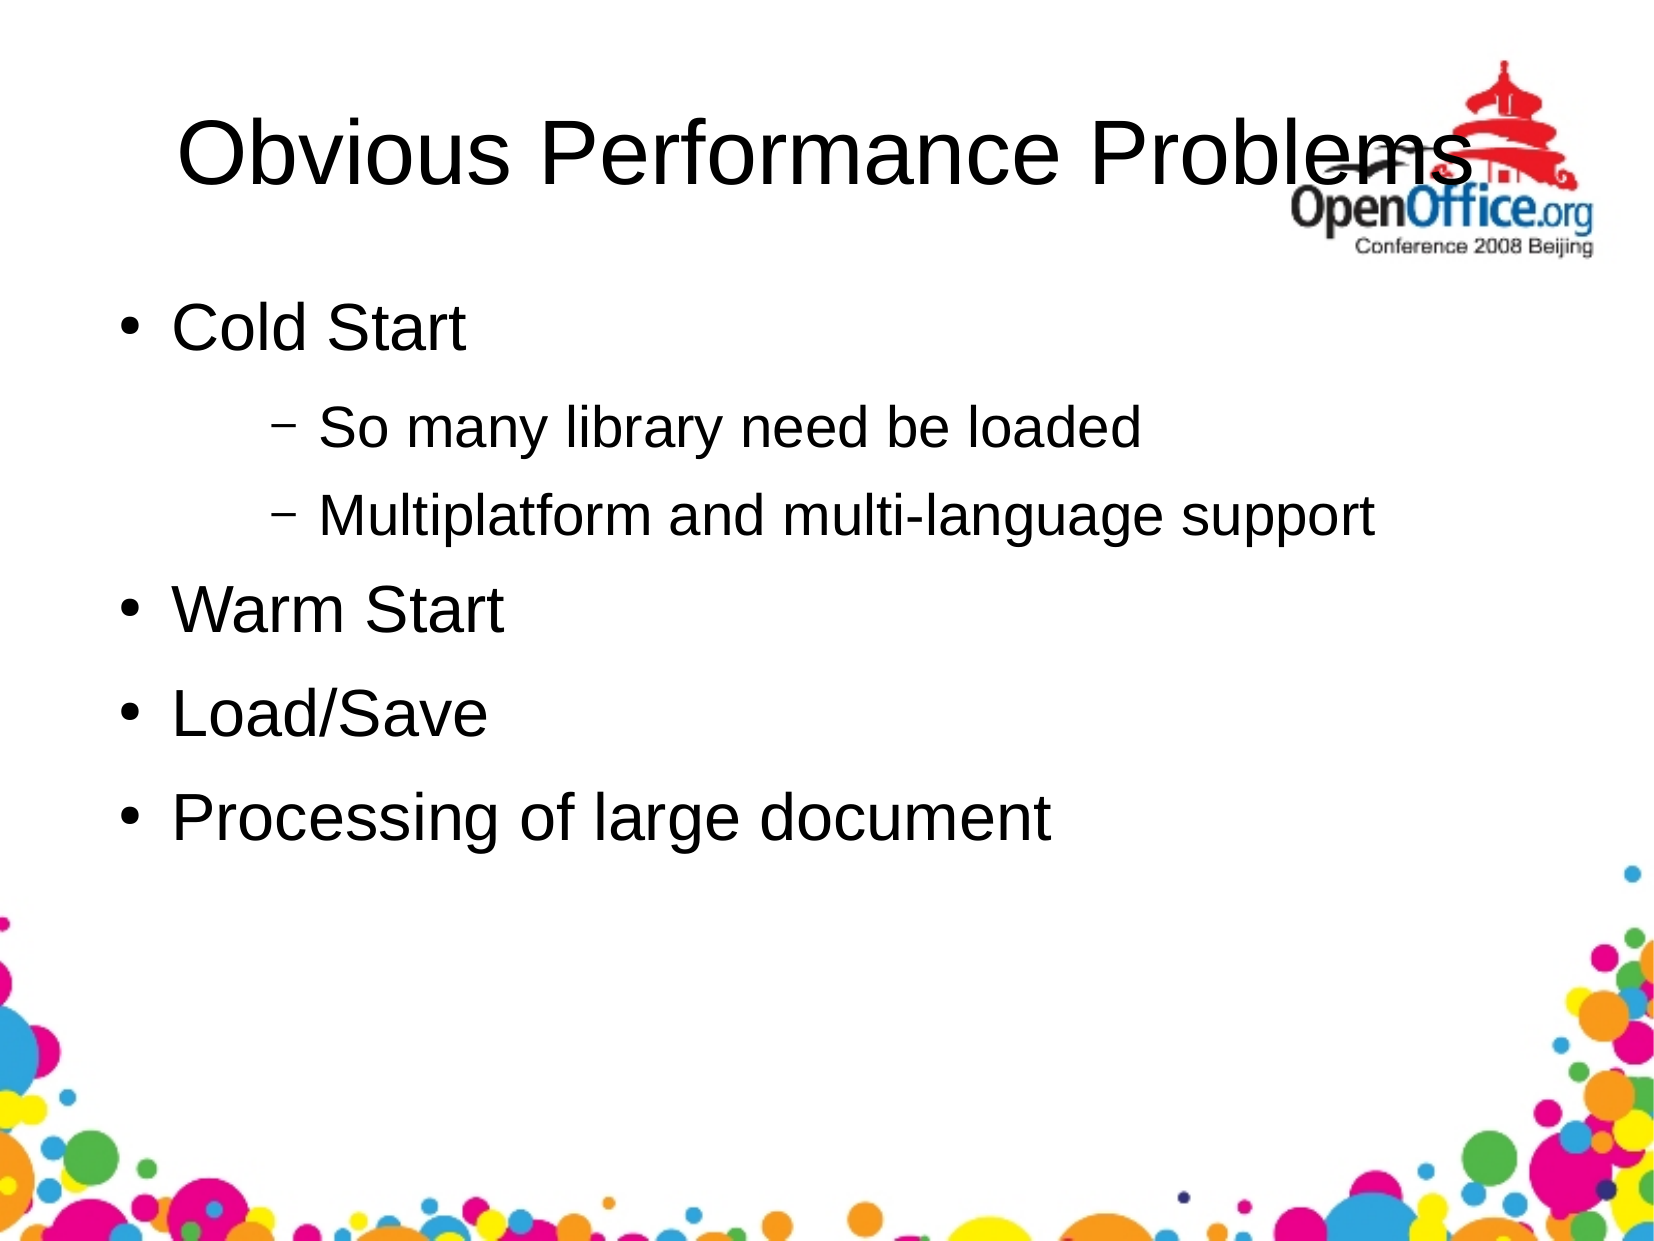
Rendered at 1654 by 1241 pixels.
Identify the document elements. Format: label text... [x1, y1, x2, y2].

list Cold Start So many library need be loaded Multiplatform and multi-language support Warm Start Load/Save Processing of large document [82, 290, 1571, 1109]
picture [0, 0, 1654, 1241]
title Obvious Performance Problems [82, 49, 1571, 257]
